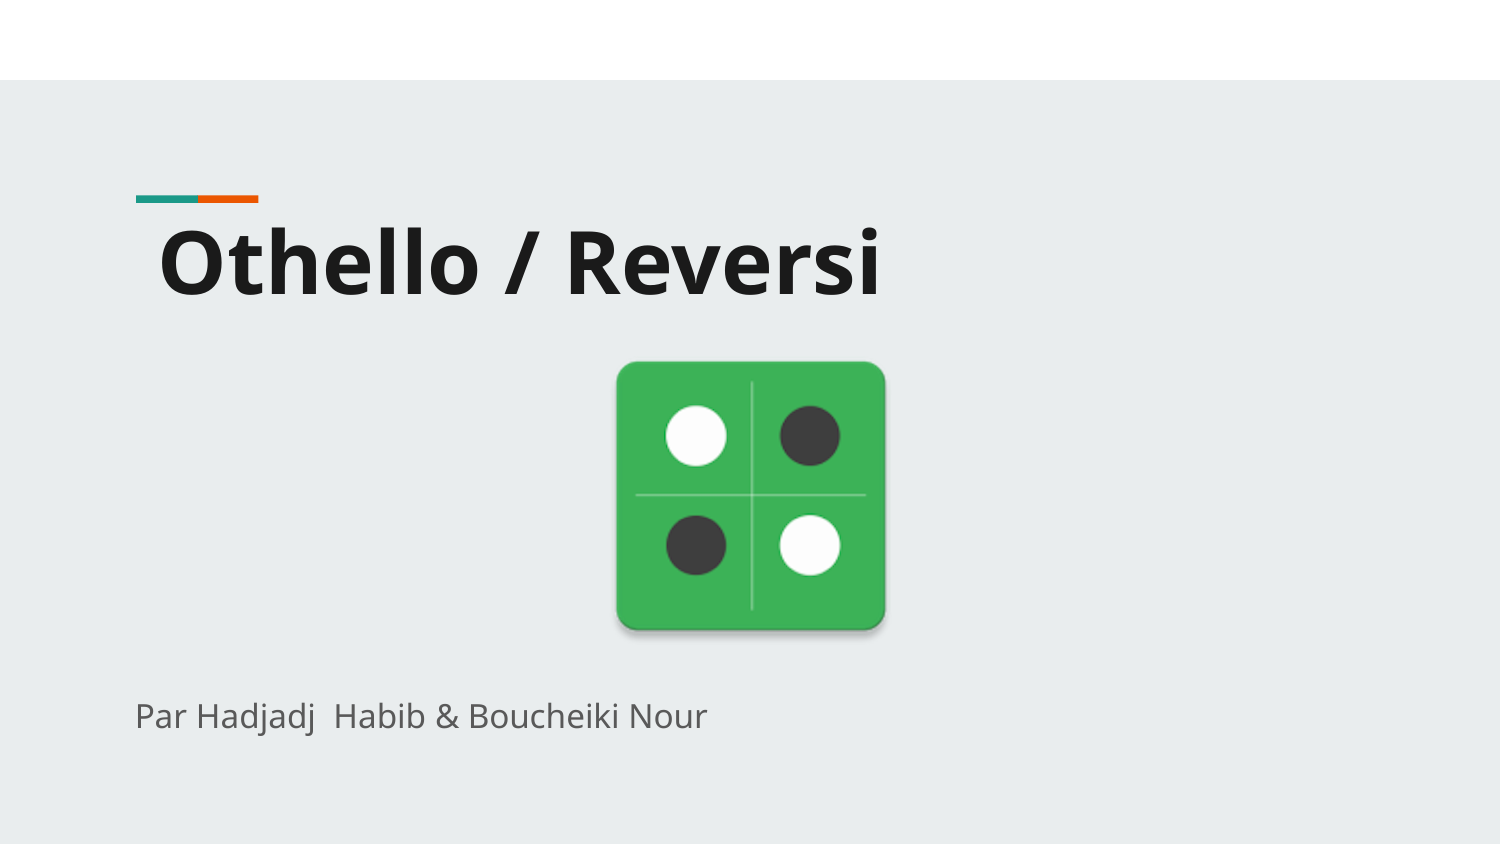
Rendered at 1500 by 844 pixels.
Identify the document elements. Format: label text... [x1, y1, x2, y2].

picture [581, 326, 920, 665]
title Othello / Reversi [119, 186, 1381, 460]
subtitle Par Hadjadj Habib & Boucheiki Nour [119, 677, 1381, 767]
